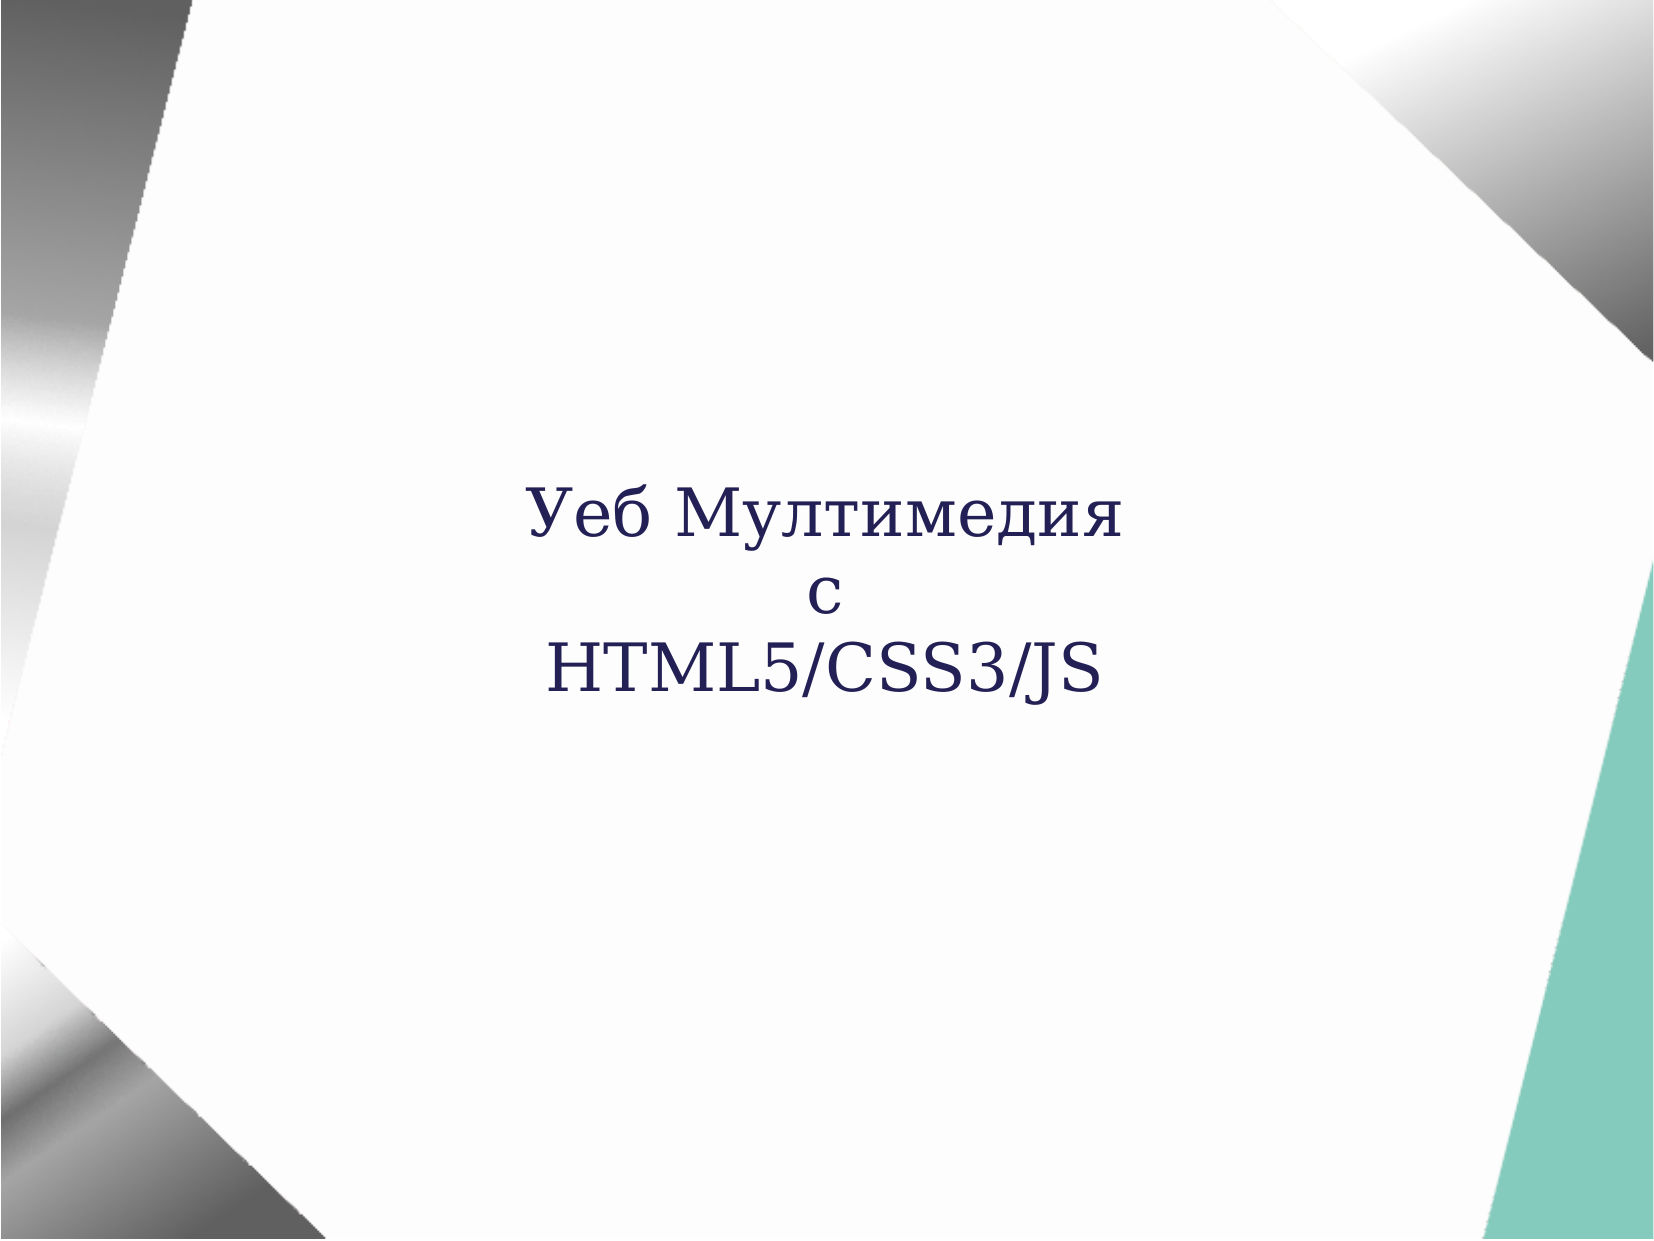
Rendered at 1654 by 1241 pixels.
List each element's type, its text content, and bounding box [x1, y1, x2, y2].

text_box Уеб Мултимедия с HTML5/CSS3/JS [270, 466, 1380, 795]
picture [1, 0, 1654, 1239]
